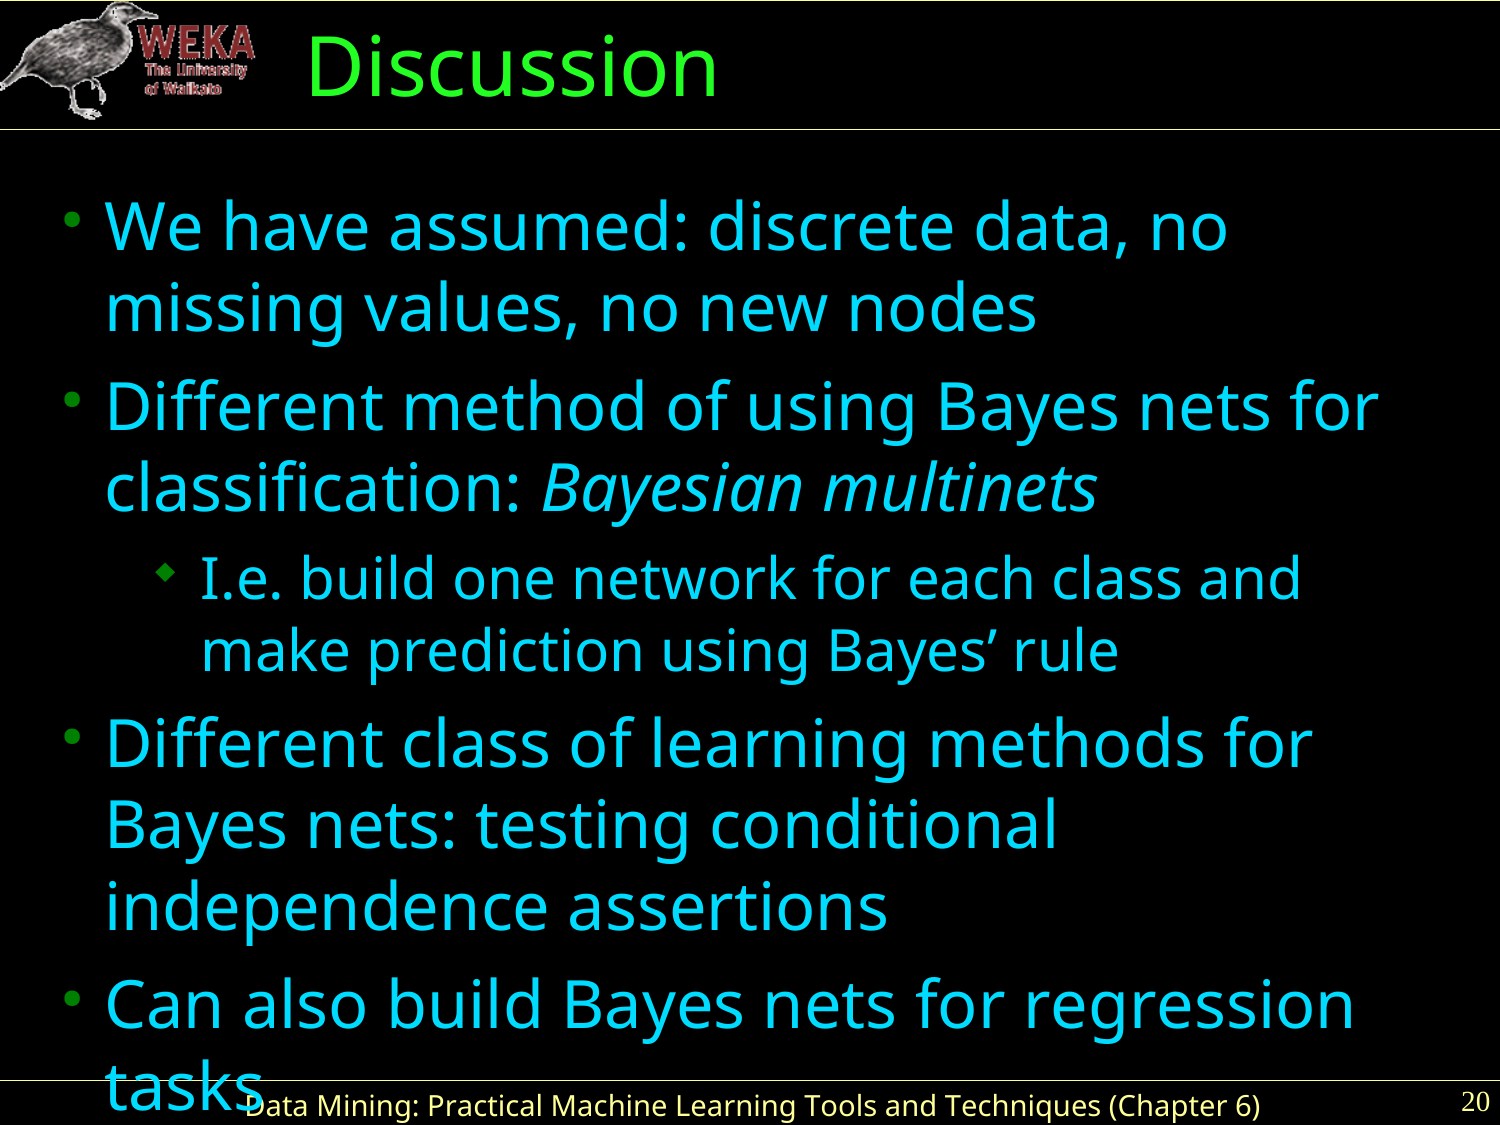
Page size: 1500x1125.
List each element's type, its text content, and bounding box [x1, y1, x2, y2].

picture [0, 1, 266, 129]
text_box We have assumed: discrete data, no missing values, no new nodes Different method of using Bayes nets for classification: Bayesian multinets I.e. build one network for each class and make prediction using Bayes’ rule Different class of learning methods for Bayes nets: testing conditional independence assertions Can also build Bayes nets for regression tasks [46, 177, 1447, 1051]
title Discussion [289, 0, 1500, 159]
